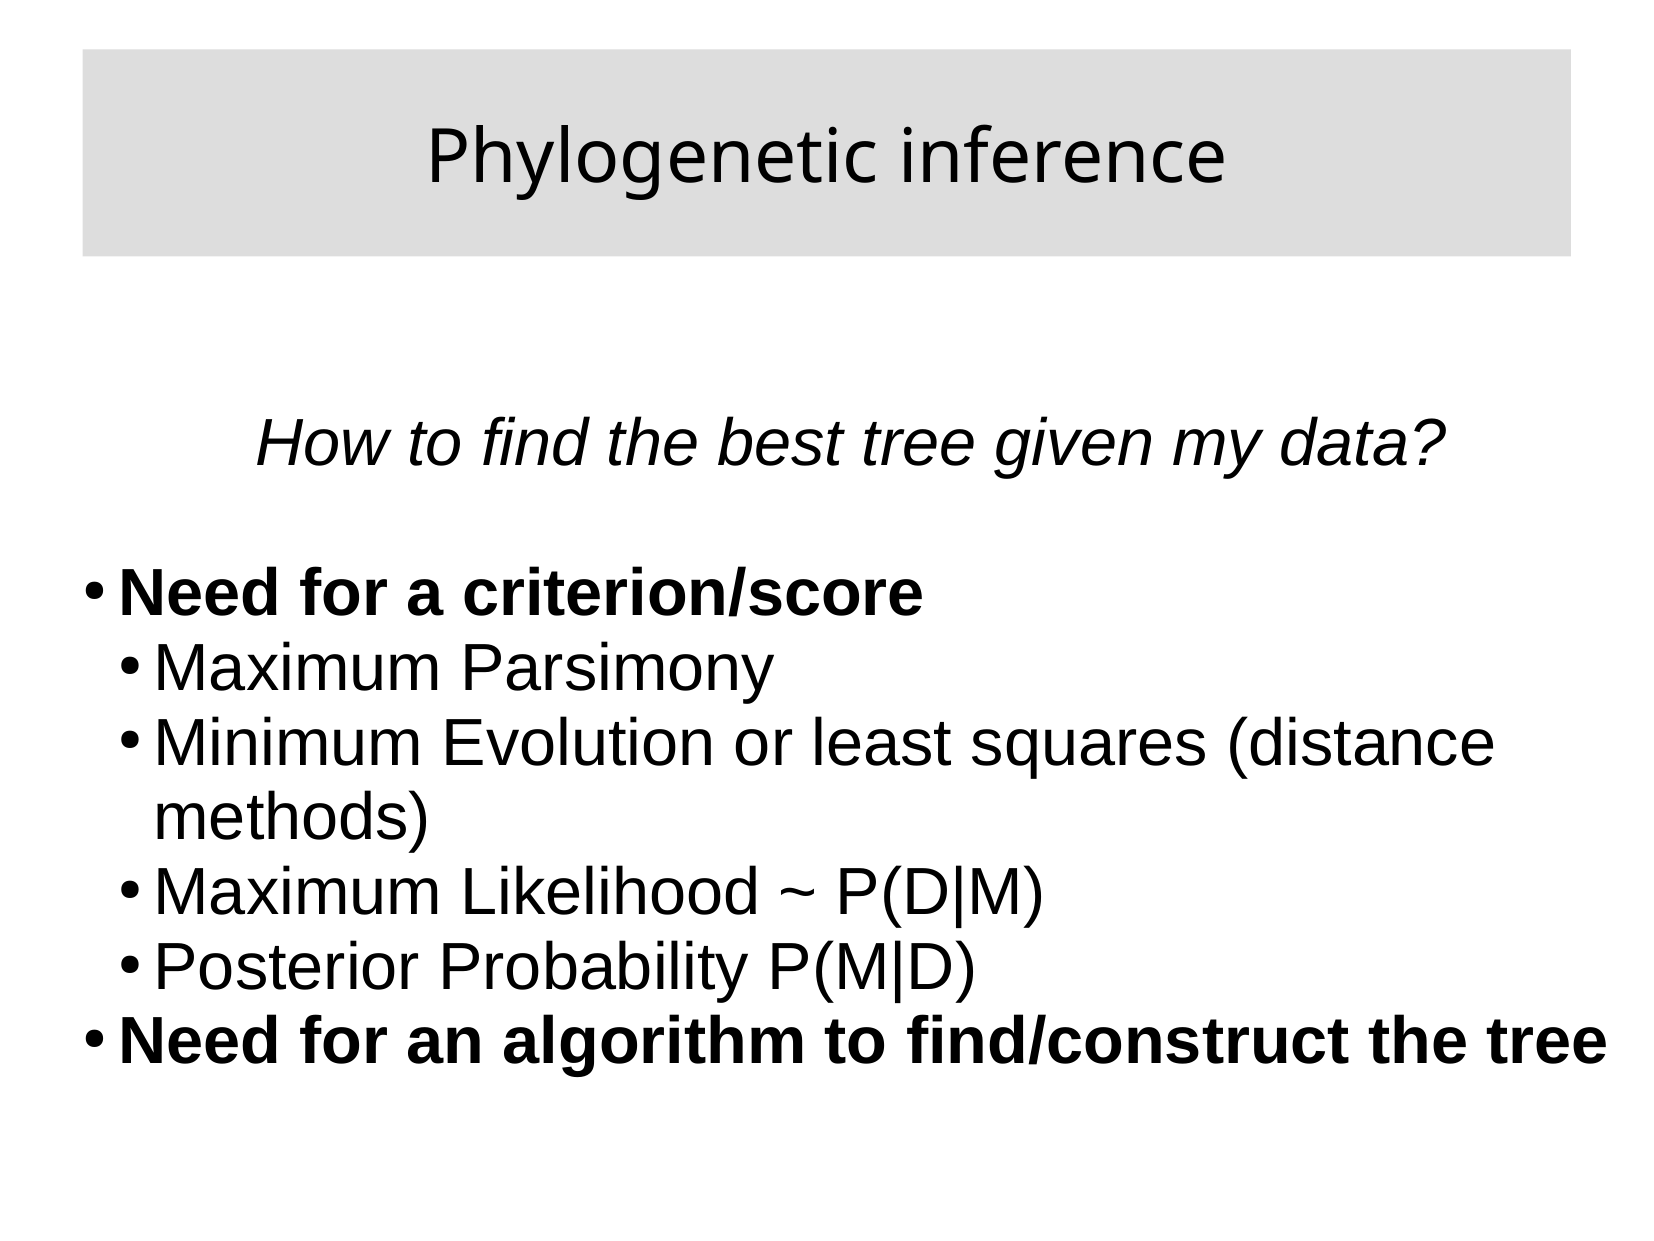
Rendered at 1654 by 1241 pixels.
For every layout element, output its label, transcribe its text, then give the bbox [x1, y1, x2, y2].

title Phylogenetic inference [82, 49, 1571, 257]
subtitle How to find the best tree given my data? Need for a criterion/score Maximum Parsimony Minimum Evolution or least squares (distance methods) Maximum Likelihood ~ P(D|M) Posterior Probability P(M|D) Need for an algorithm to find/construct the tree [82, 293, 1621, 1241]
